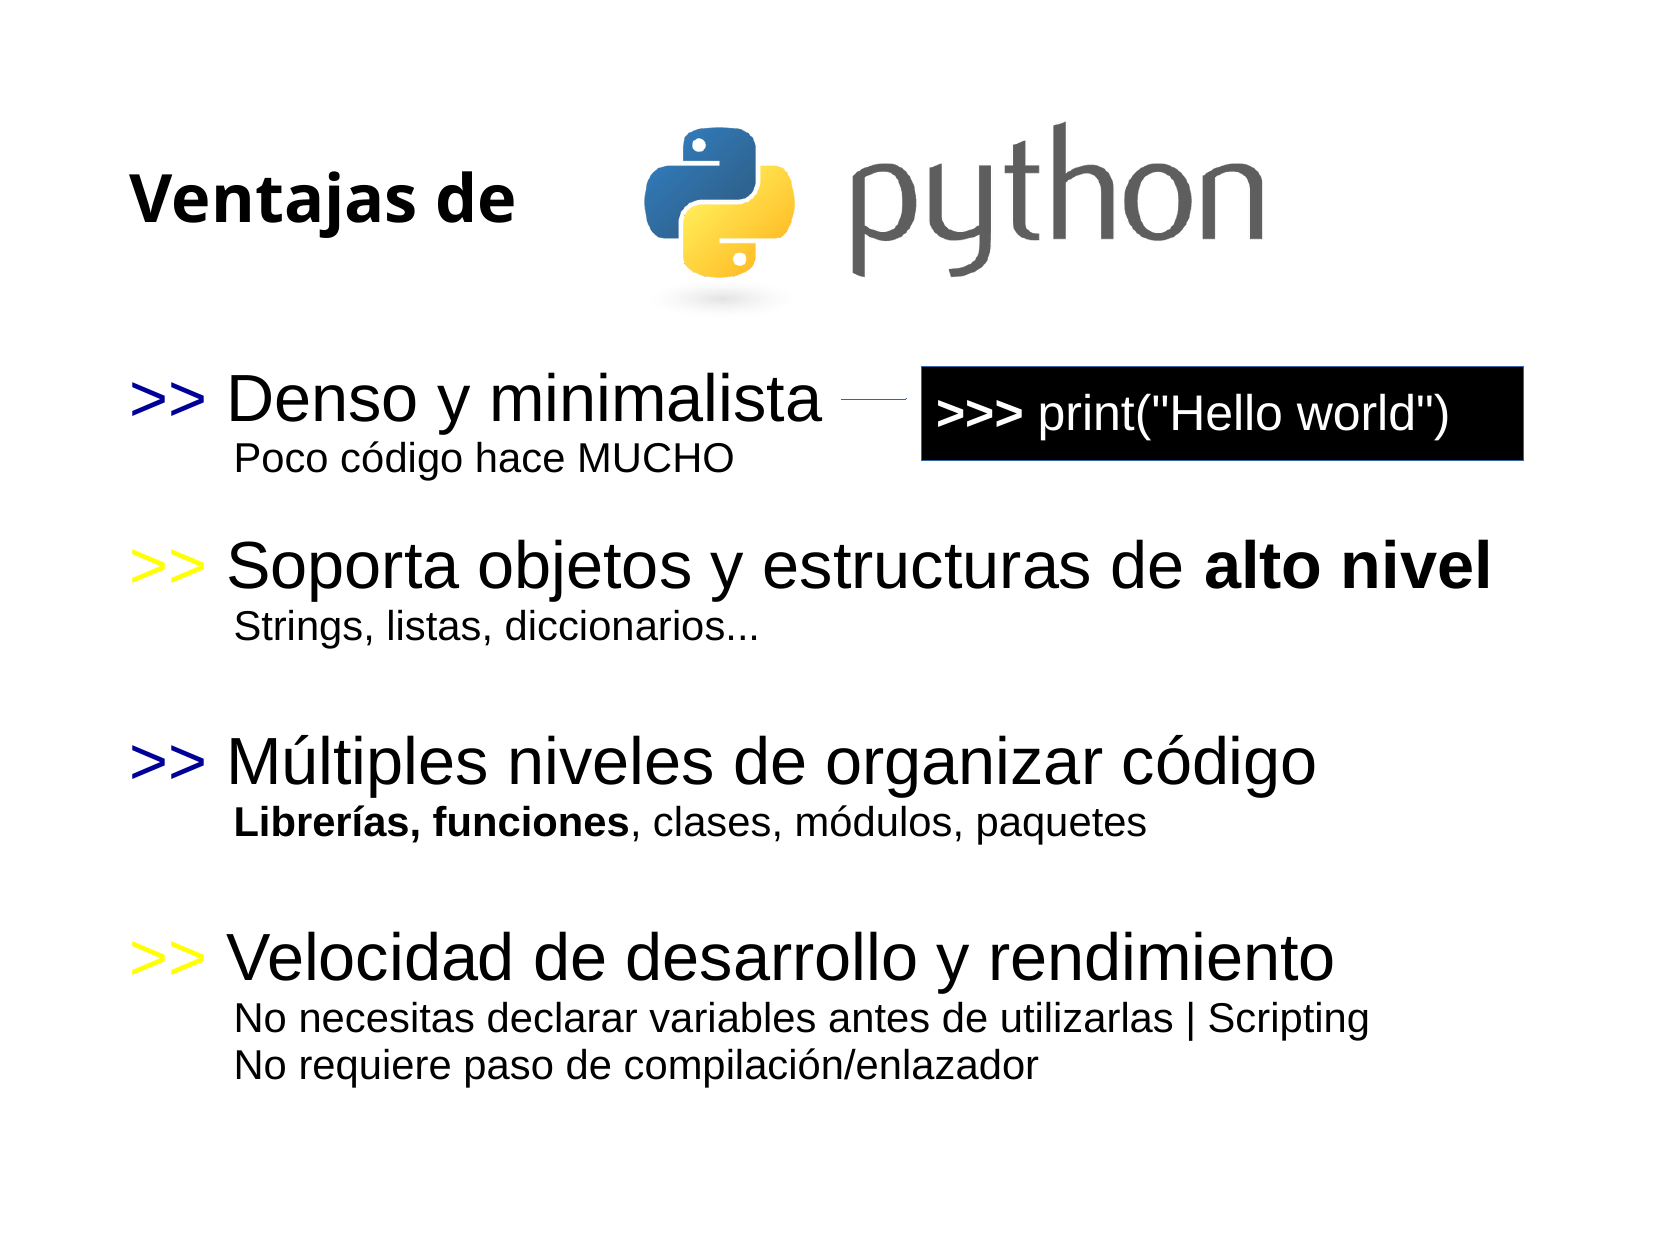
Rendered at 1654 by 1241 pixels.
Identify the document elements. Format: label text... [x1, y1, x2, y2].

subtitle >> Denso y minimalista Poco código hace MUCHO >> Soporta objetos y estructuras de alto nivel Strings, listas, diccionarios... >> Múltiples niveles de organizar código Librerías, funciones, clases, módulos, paquetes >> Velocidad de desarrollo y rendimiento No necesitas declarar variables antes de utilizarlas | Scripting No requiere paso de compilación/enlazador [129, 360, 1524, 1135]
picture [566, 82, 1343, 358]
text_box Ventajas de [129, 153, 1312, 240]
text_box >>> print("Hello world") [921, 366, 1524, 461]
